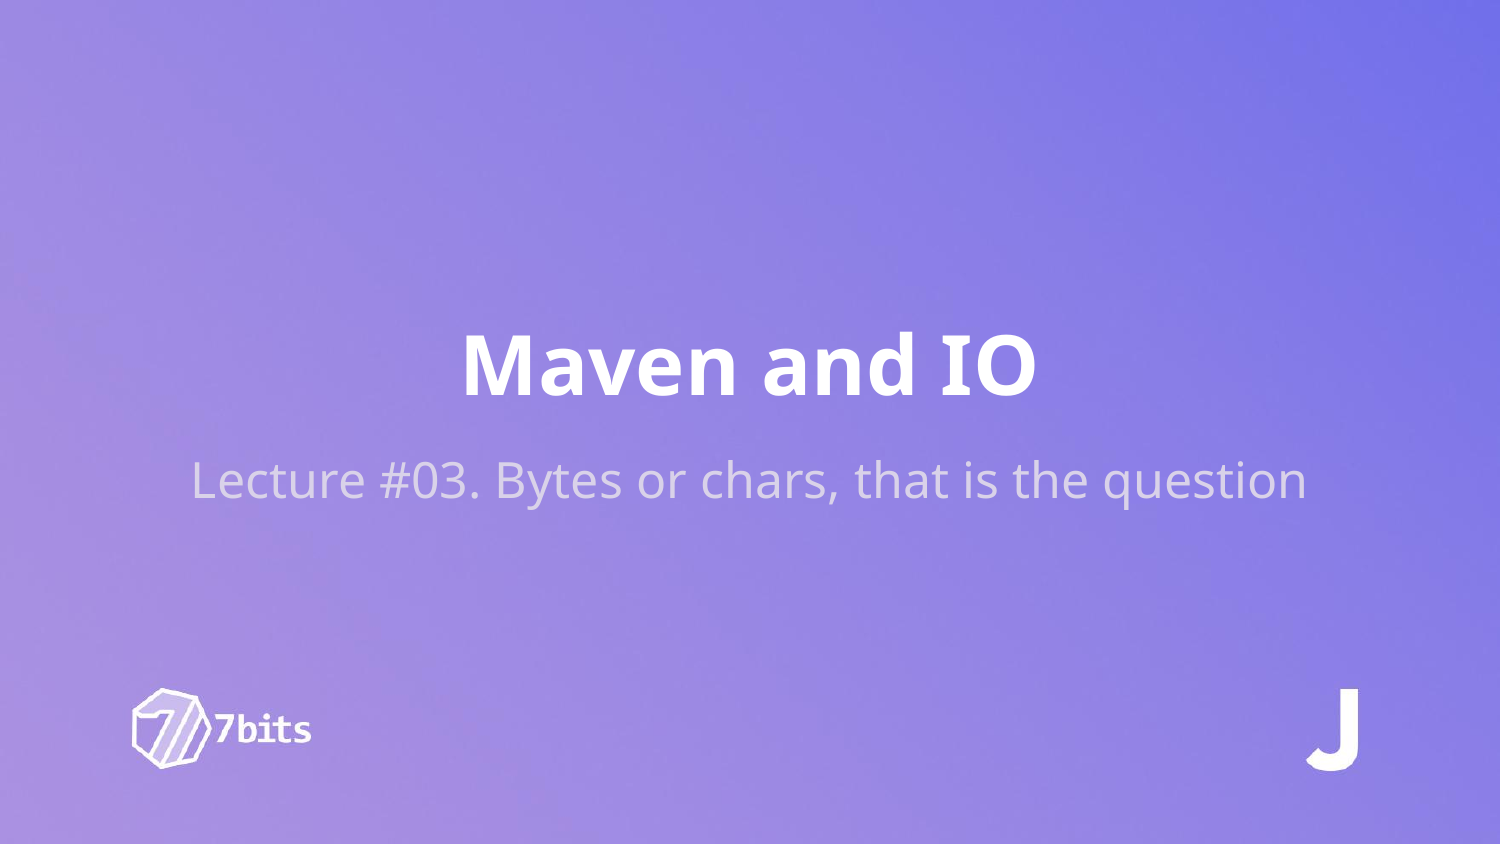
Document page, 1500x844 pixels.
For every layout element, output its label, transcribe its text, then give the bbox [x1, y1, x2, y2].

subtitle Lecture #03. Bytes or chars, that is the question [51, 433, 1449, 564]
picture [0, 0, 1500, 844]
title Maven and IO [51, 90, 1449, 428]
